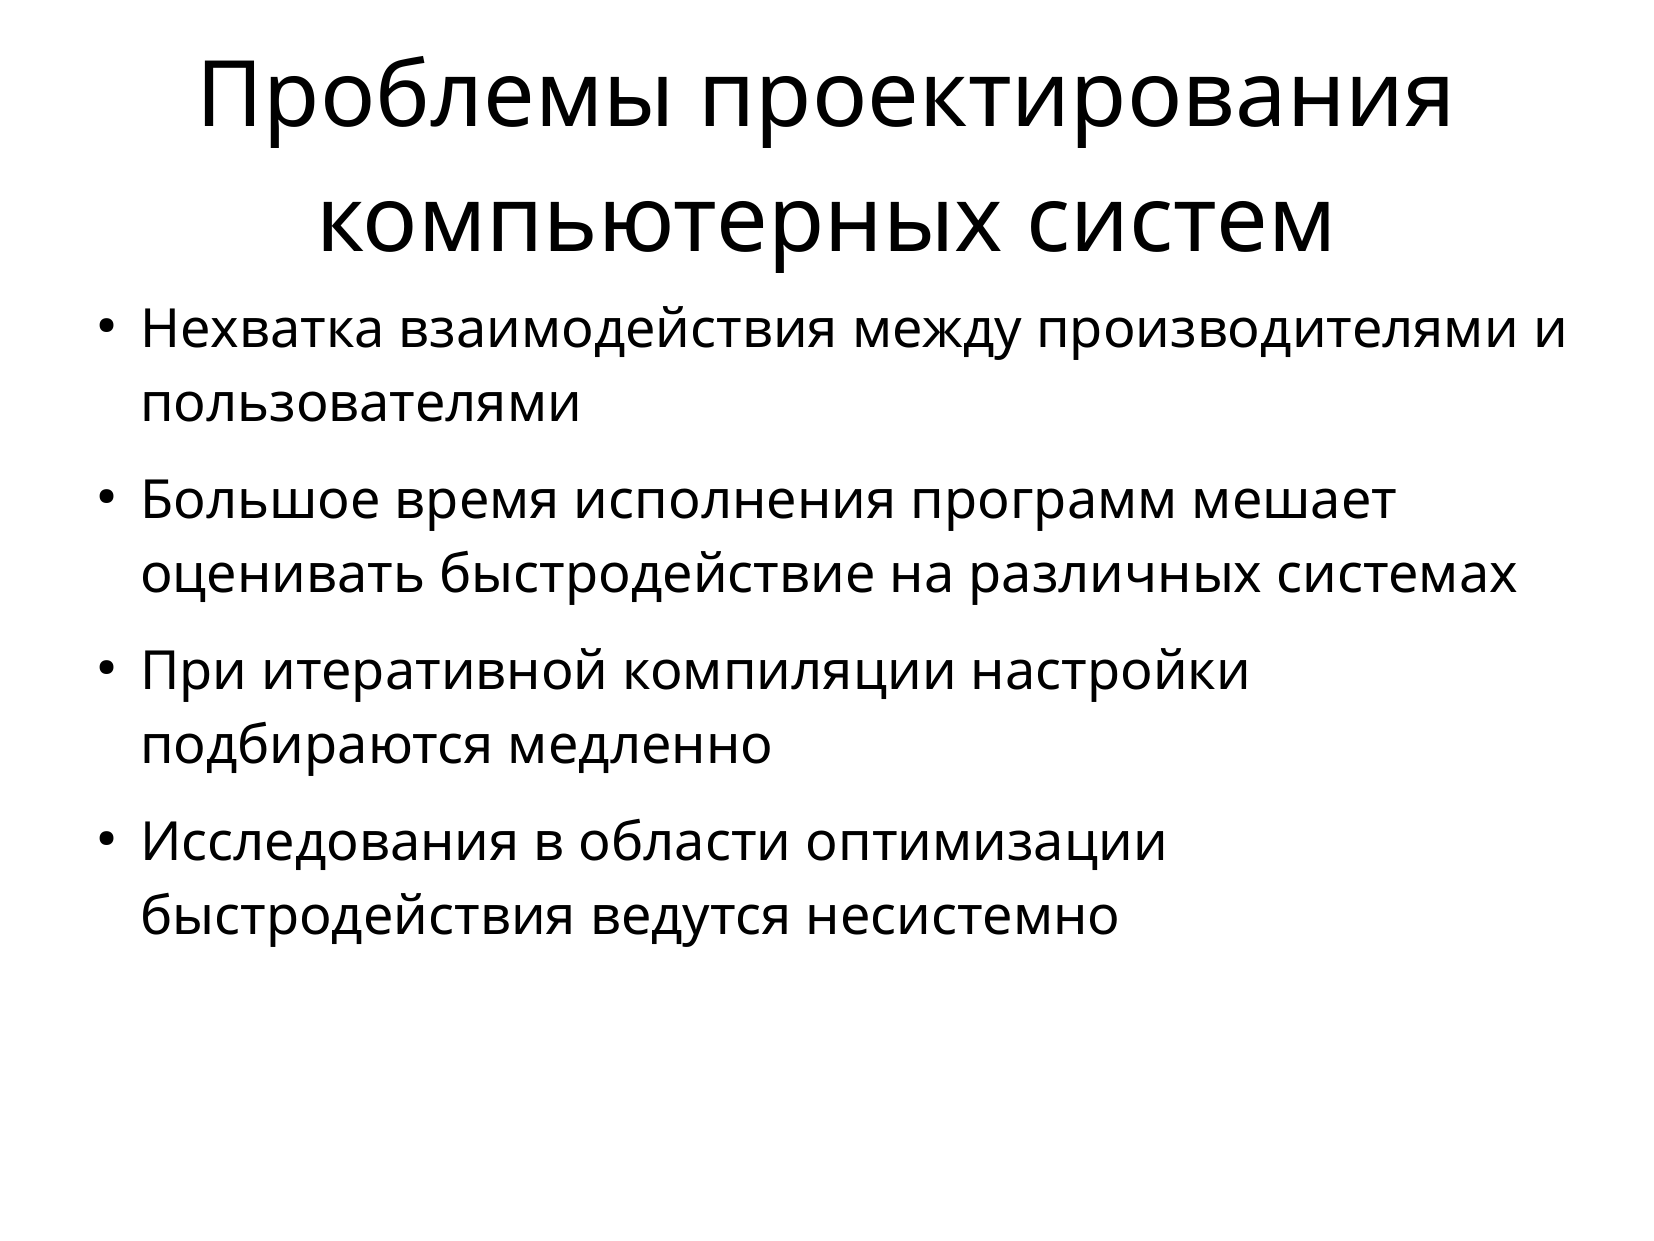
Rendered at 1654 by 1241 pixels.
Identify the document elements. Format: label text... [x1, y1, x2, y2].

list Нехватка взаимодействия между производителями и пользователями Большое время исполнения программ мешает оценивать быстродействие на различных системах При итеративной компиляции настройки подбираются медленно Исследования в области оптимизации быстродействия ведутся несистемно [82, 290, 1571, 1010]
title Проблемы проектирования компьютерных систем [82, 42, 1571, 264]
